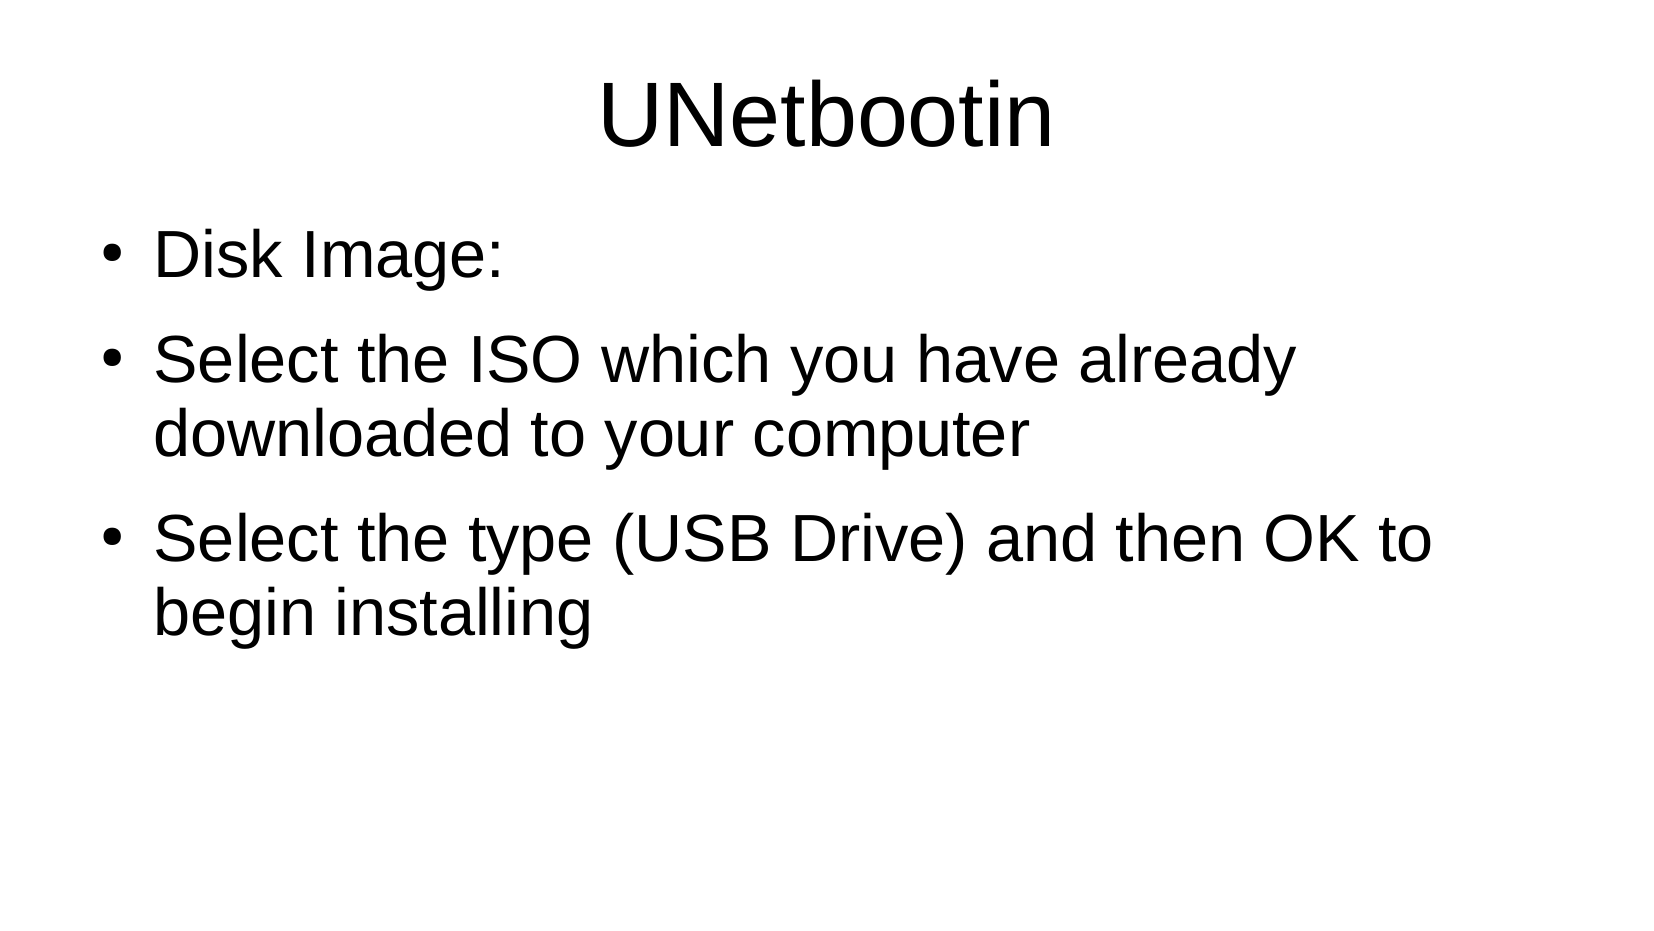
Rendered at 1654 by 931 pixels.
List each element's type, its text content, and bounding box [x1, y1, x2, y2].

list Disk Image: Select the ISO which you have already downloaded to your computer Select the type (USB Drive) and then OK to begin installing [82, 217, 1571, 757]
title UNetbootin [82, 12, 1571, 217]
